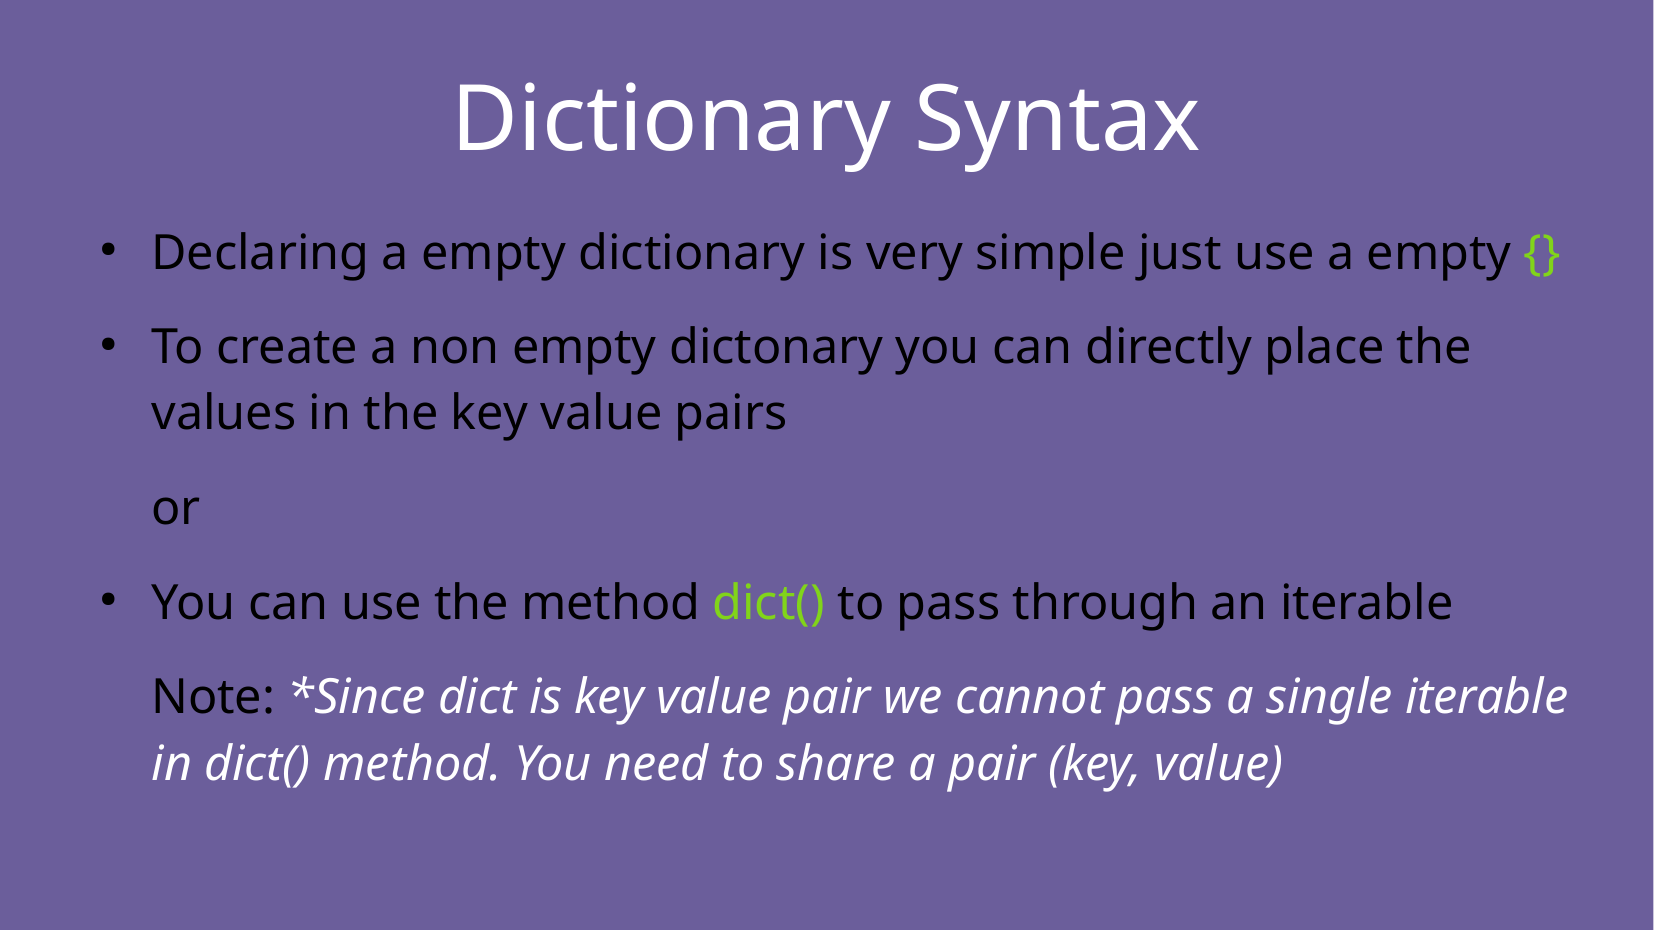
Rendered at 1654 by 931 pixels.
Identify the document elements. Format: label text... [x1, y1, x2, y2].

title Dictionary Syntax [82, 37, 1571, 193]
list Declaring a empty dictionary is very simple just use a empty {} To create a non empty dictonary you can directly place the values in the key value pairs or You can use the method dict() to pass through an iterable Note: *Since dict is key value pair we cannot pass a single iterable in dict() method. You need to share a pair (key, value) [82, 217, 1571, 863]
